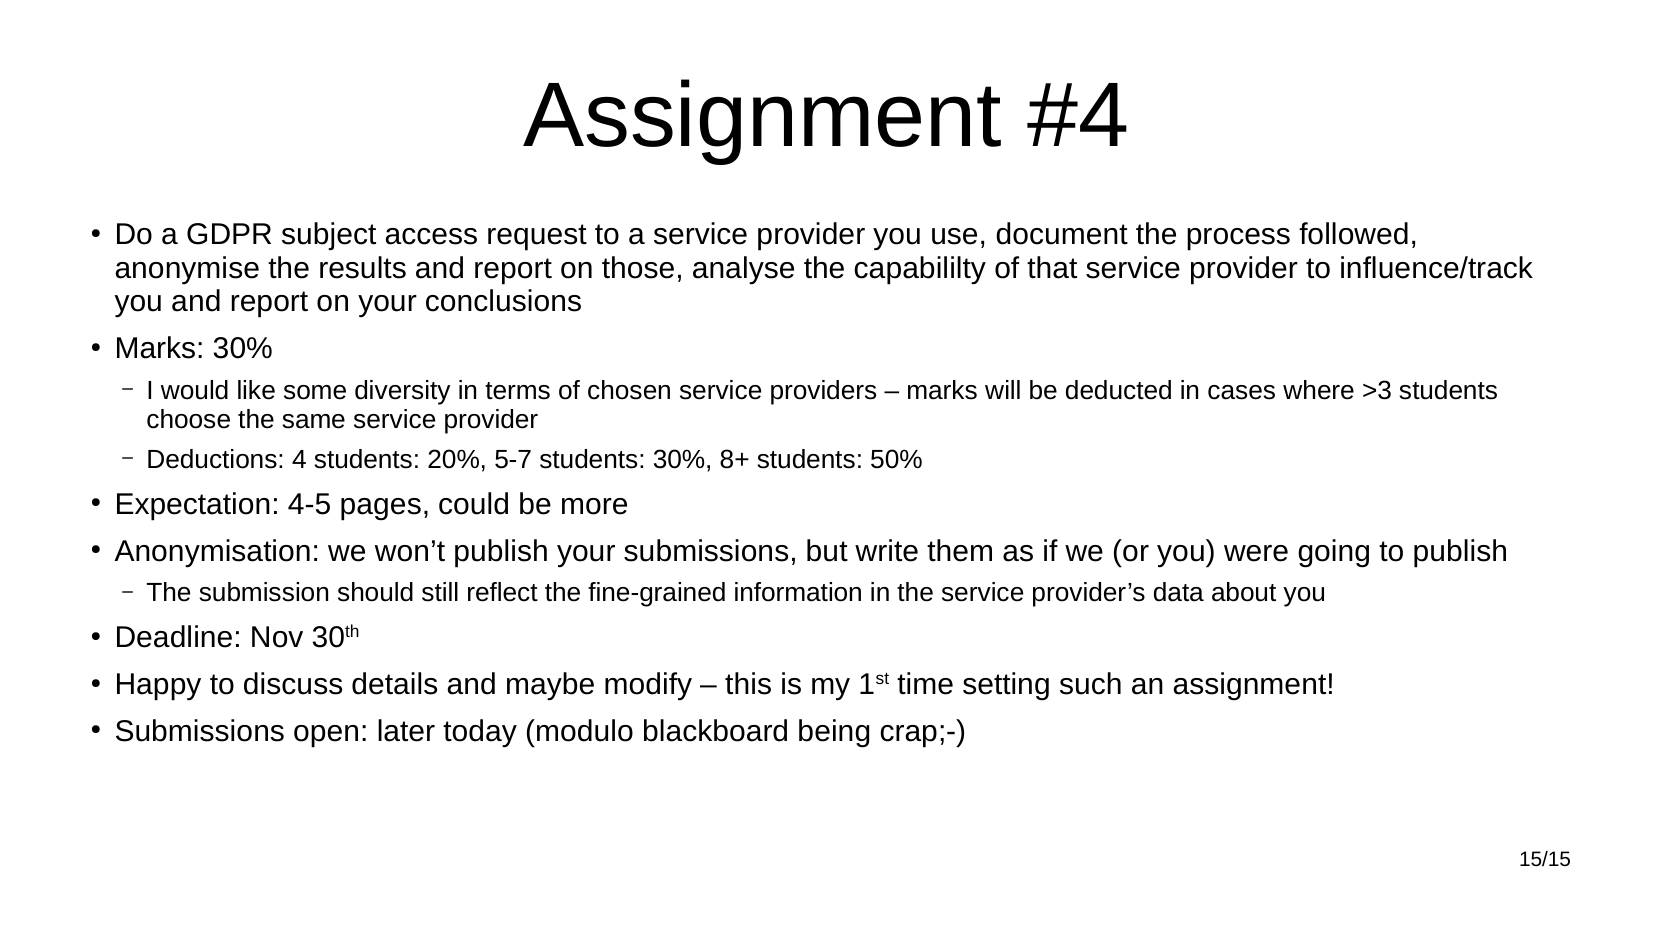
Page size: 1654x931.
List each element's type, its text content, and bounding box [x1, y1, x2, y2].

list Do a GDPR subject access request to a service provider you use, document the process followed, anonymise the results and report on those, analyse the capabililty of that service provider to influence/track you and report on your conclusions Marks: 30% I would like some diversity in terms of chosen service providers – marks will be deducted in cases where >3 students choose the same service provider Deductions: 4 students: 20%, 5-7 students: 30%, 8+ students: 50% Expectation: 4-5 pages, could be more Anonymisation: we won’t publish your submissions, but write them as if we (or you) were going to publish The submission should still reflect the fine-grained information in the service provider’s data about you Deadline: Nov 30th Happy to discuss details and maybe modify – this is my 1st time setting such an assignment! Submissions open: later today (modulo blackboard being crap;-) [82, 217, 1571, 758]
title Assignment #4 [82, 37, 1571, 193]
